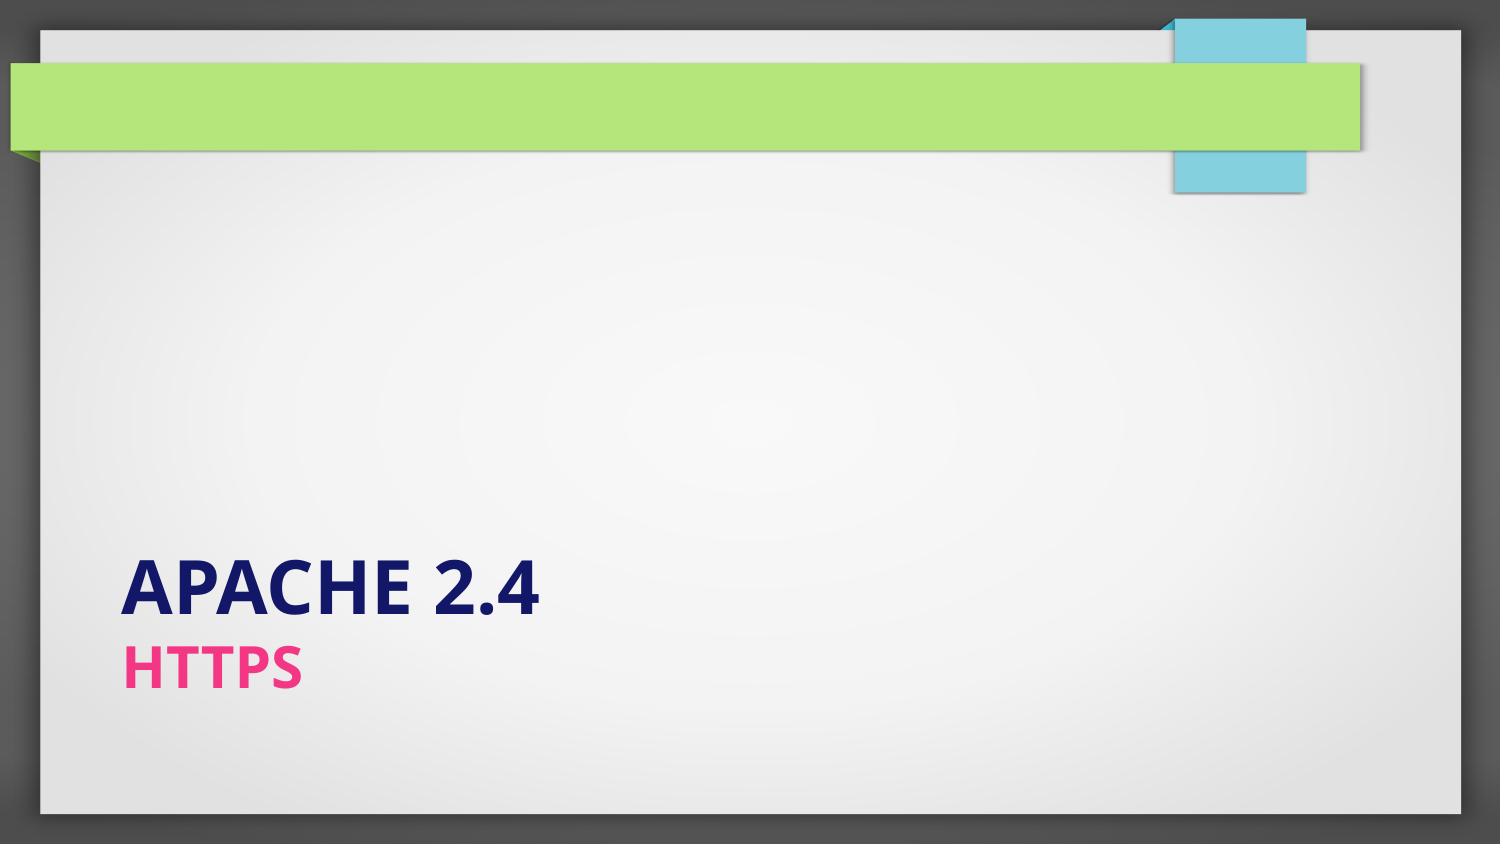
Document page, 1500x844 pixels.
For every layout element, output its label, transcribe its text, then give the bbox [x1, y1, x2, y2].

picture [0, 0, 1500, 844]
title APACHE 2.4 HTTPS [106, 520, 945, 715]
